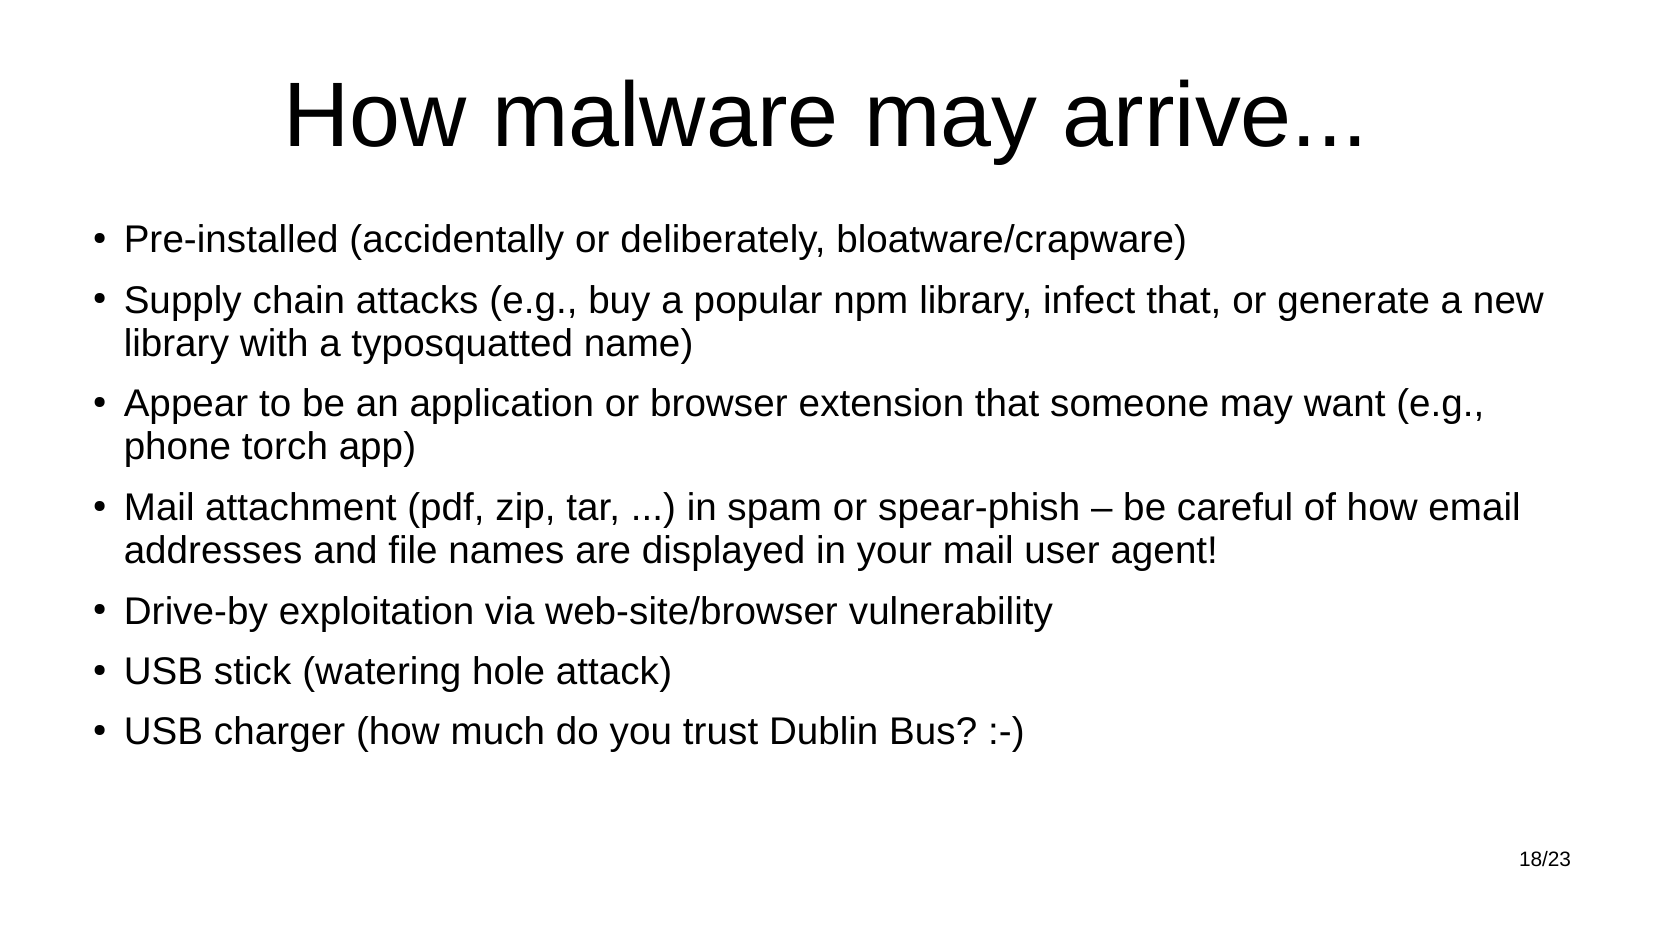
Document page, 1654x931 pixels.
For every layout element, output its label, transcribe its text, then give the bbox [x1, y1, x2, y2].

list Pre-installed (accidentally or deliberately, bloatware/crapware) Supply chain attacks (e.g., buy a popular npm library, infect that, or generate a new library with a typosquatted name) Appear to be an application or browser extension that someone may want (e.g., phone torch app) Mail attachment (pdf, zip, tar, ...) in spam or spear-phish – be careful of how email addresses and file names are displayed in your mail user agent! Drive-by exploitation via web-site/browser vulnerability USB stick (watering hole attack) USB charger (how much do you trust Dublin Bus? :-) [82, 217, 1571, 758]
title How malware may arrive... [82, 37, 1571, 193]
